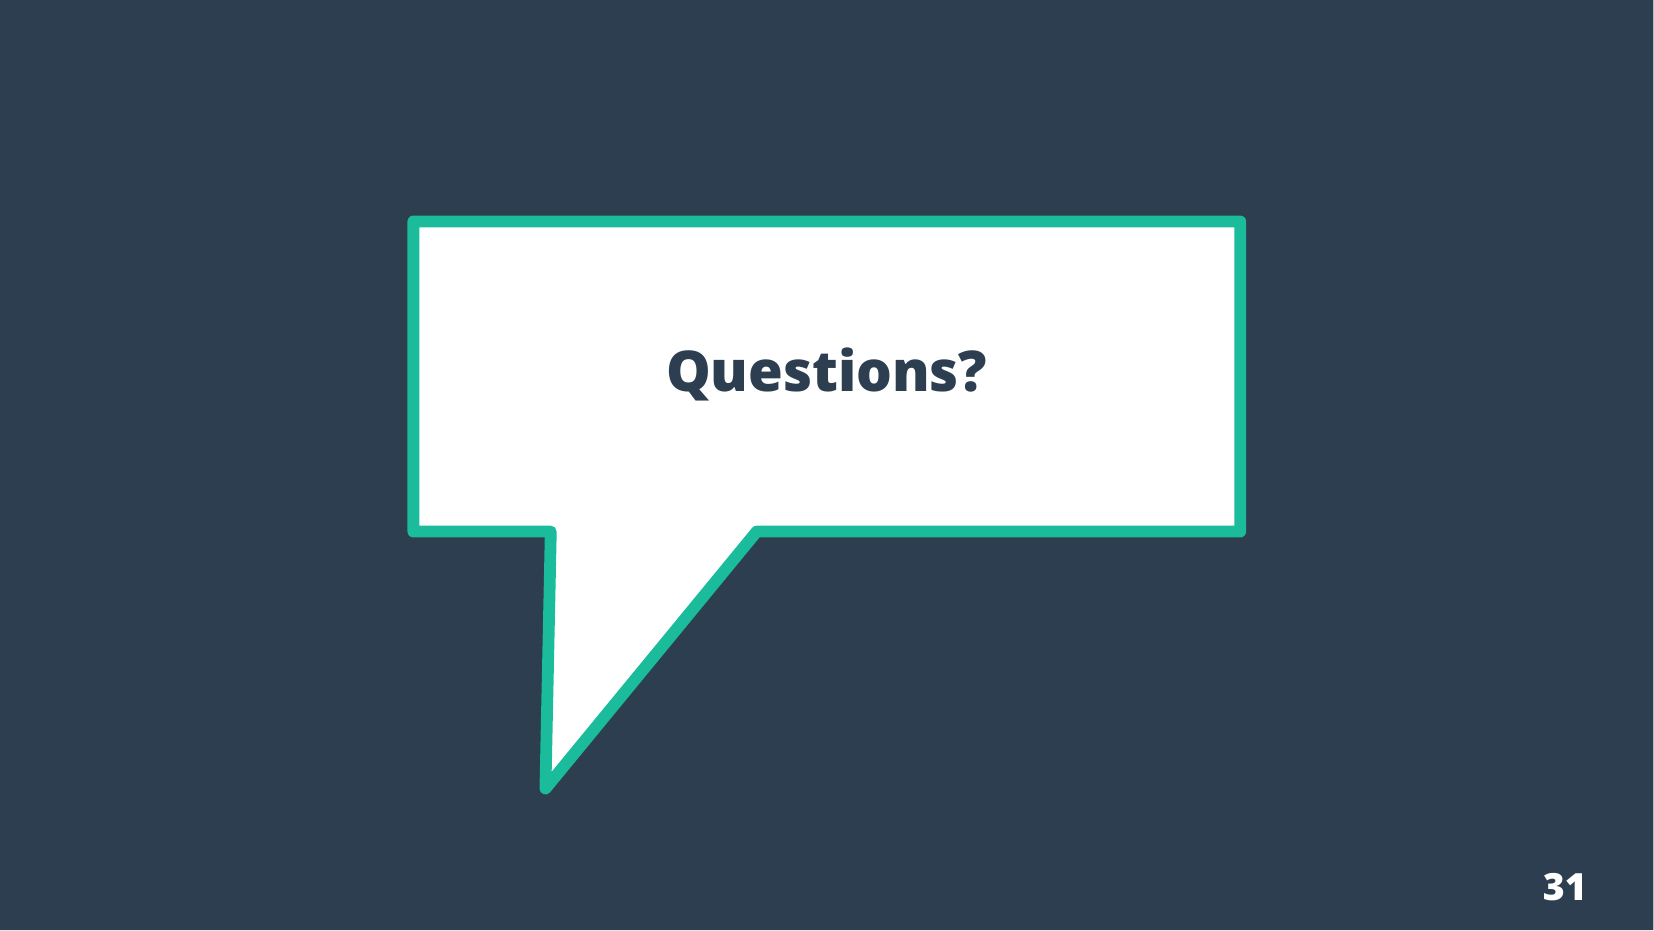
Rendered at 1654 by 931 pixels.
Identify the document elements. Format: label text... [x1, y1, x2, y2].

title Questions? [442, 236, 1211, 502]
